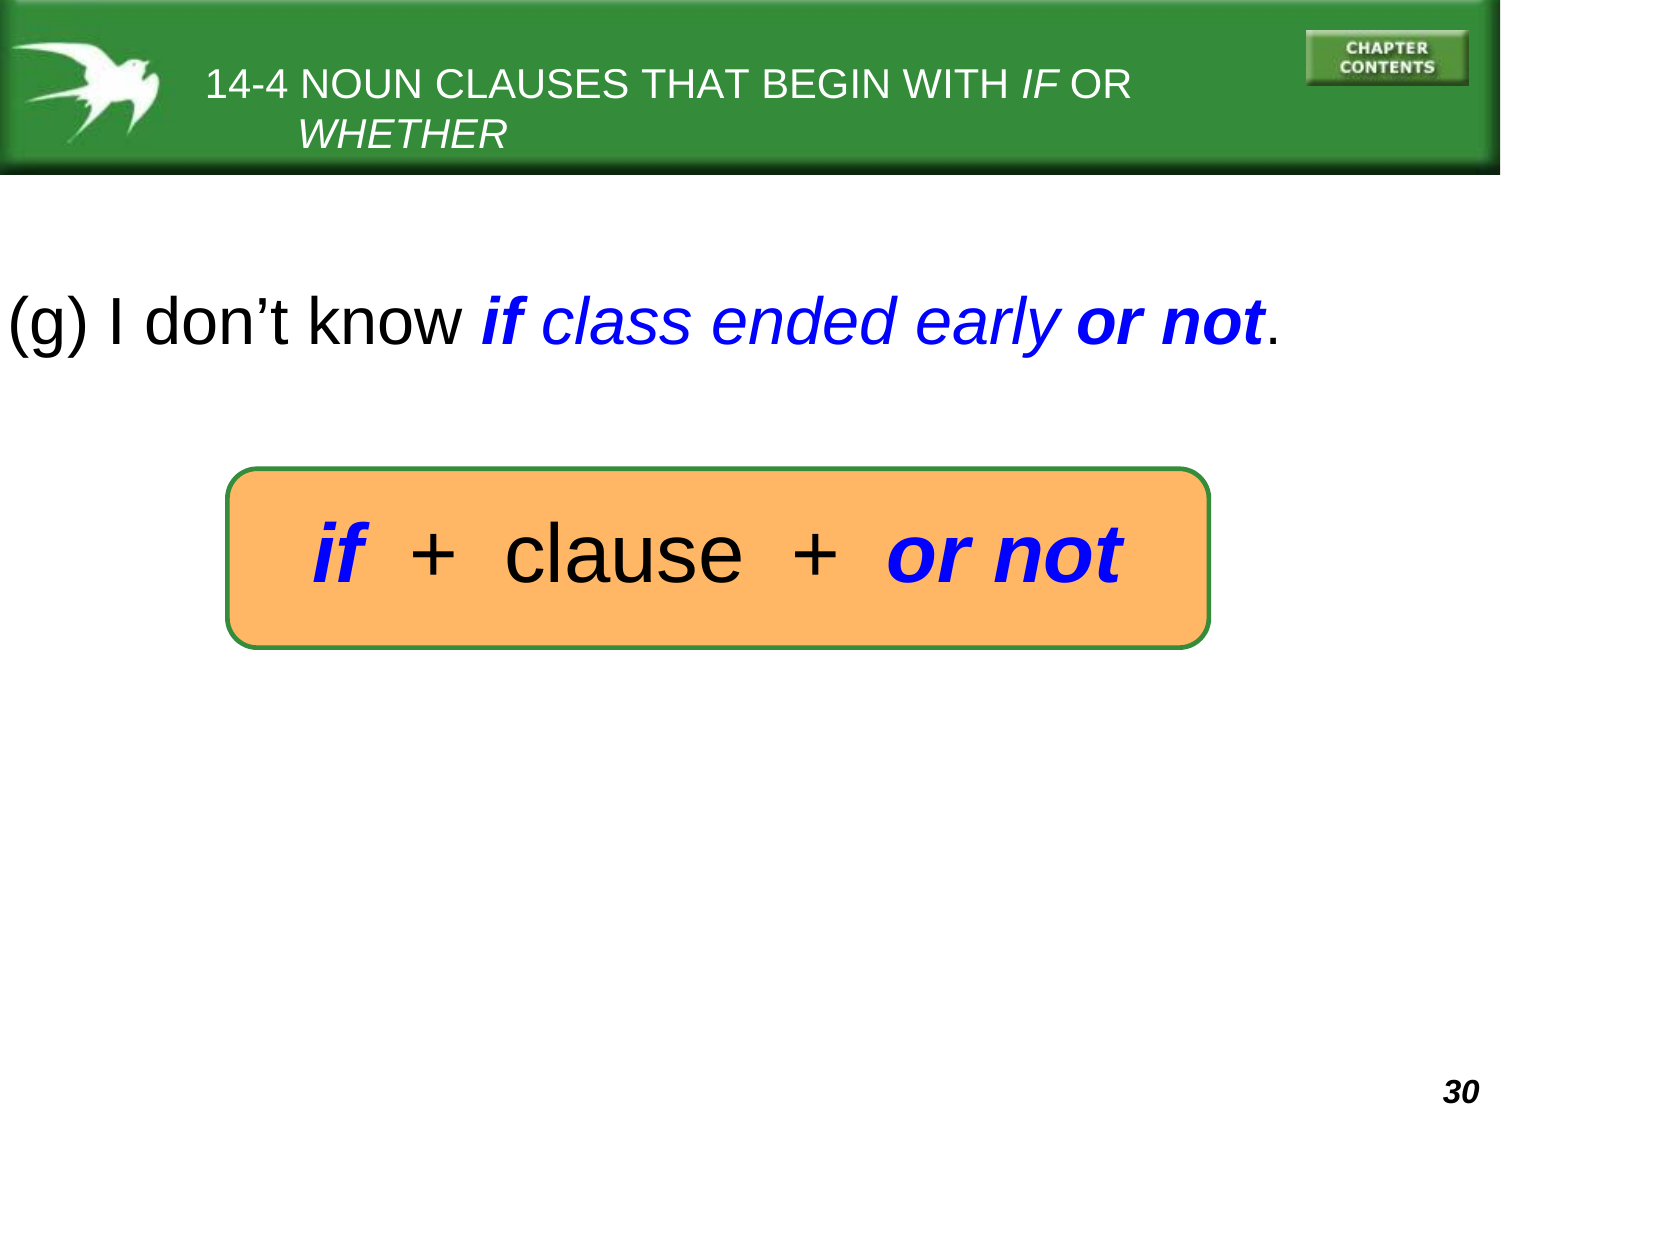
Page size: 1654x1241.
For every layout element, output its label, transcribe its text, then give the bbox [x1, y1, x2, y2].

text_box if + clause + or not [297, 491, 1138, 607]
picture [0, 0, 1500, 175]
text_box (g) I don’t know if class ended early or not. [0, 270, 1297, 366]
text_box [227, 468, 1209, 648]
text_box 14-4 NOUN CLAUSES THAT BEGIN WITH IF OR WHETHER [190, 49, 1363, 165]
